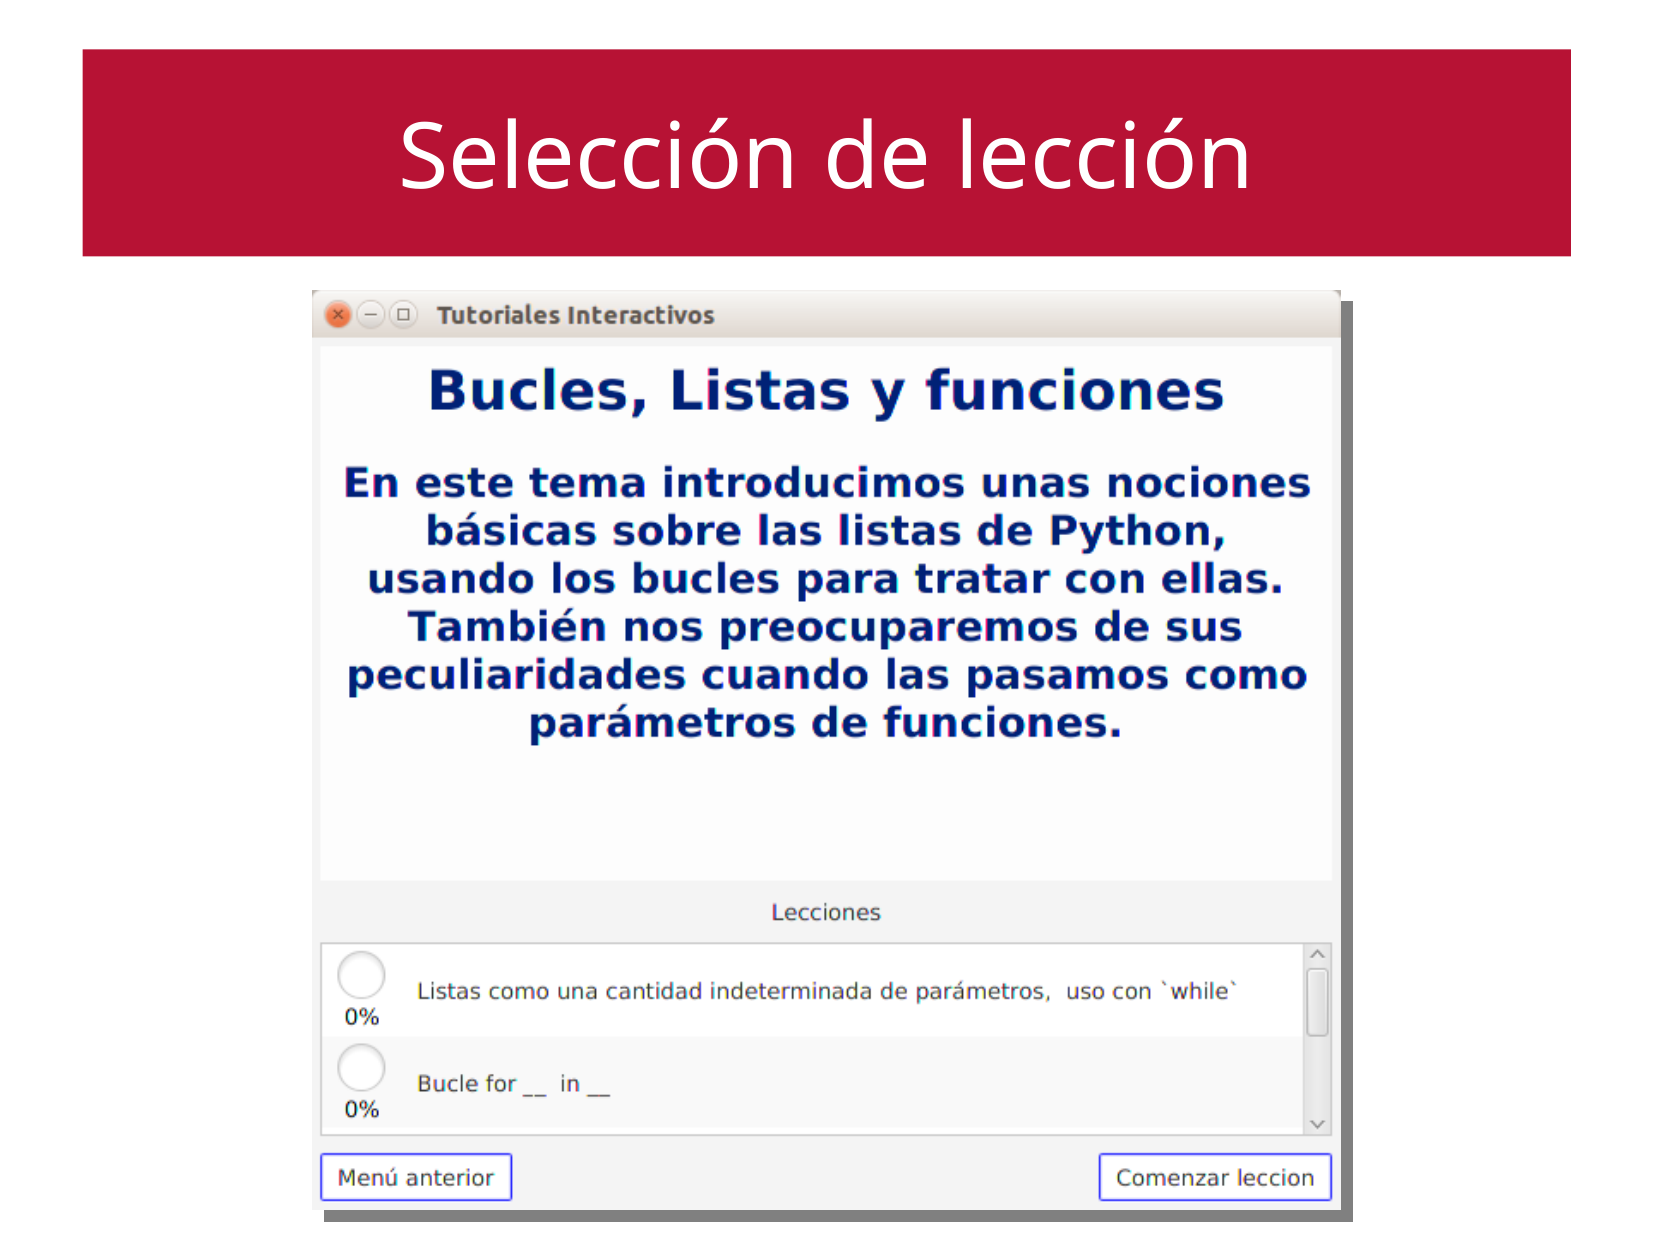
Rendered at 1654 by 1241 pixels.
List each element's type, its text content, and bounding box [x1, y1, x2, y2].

title Selección de lección [82, 49, 1571, 257]
picture [312, 290, 1341, 1211]
